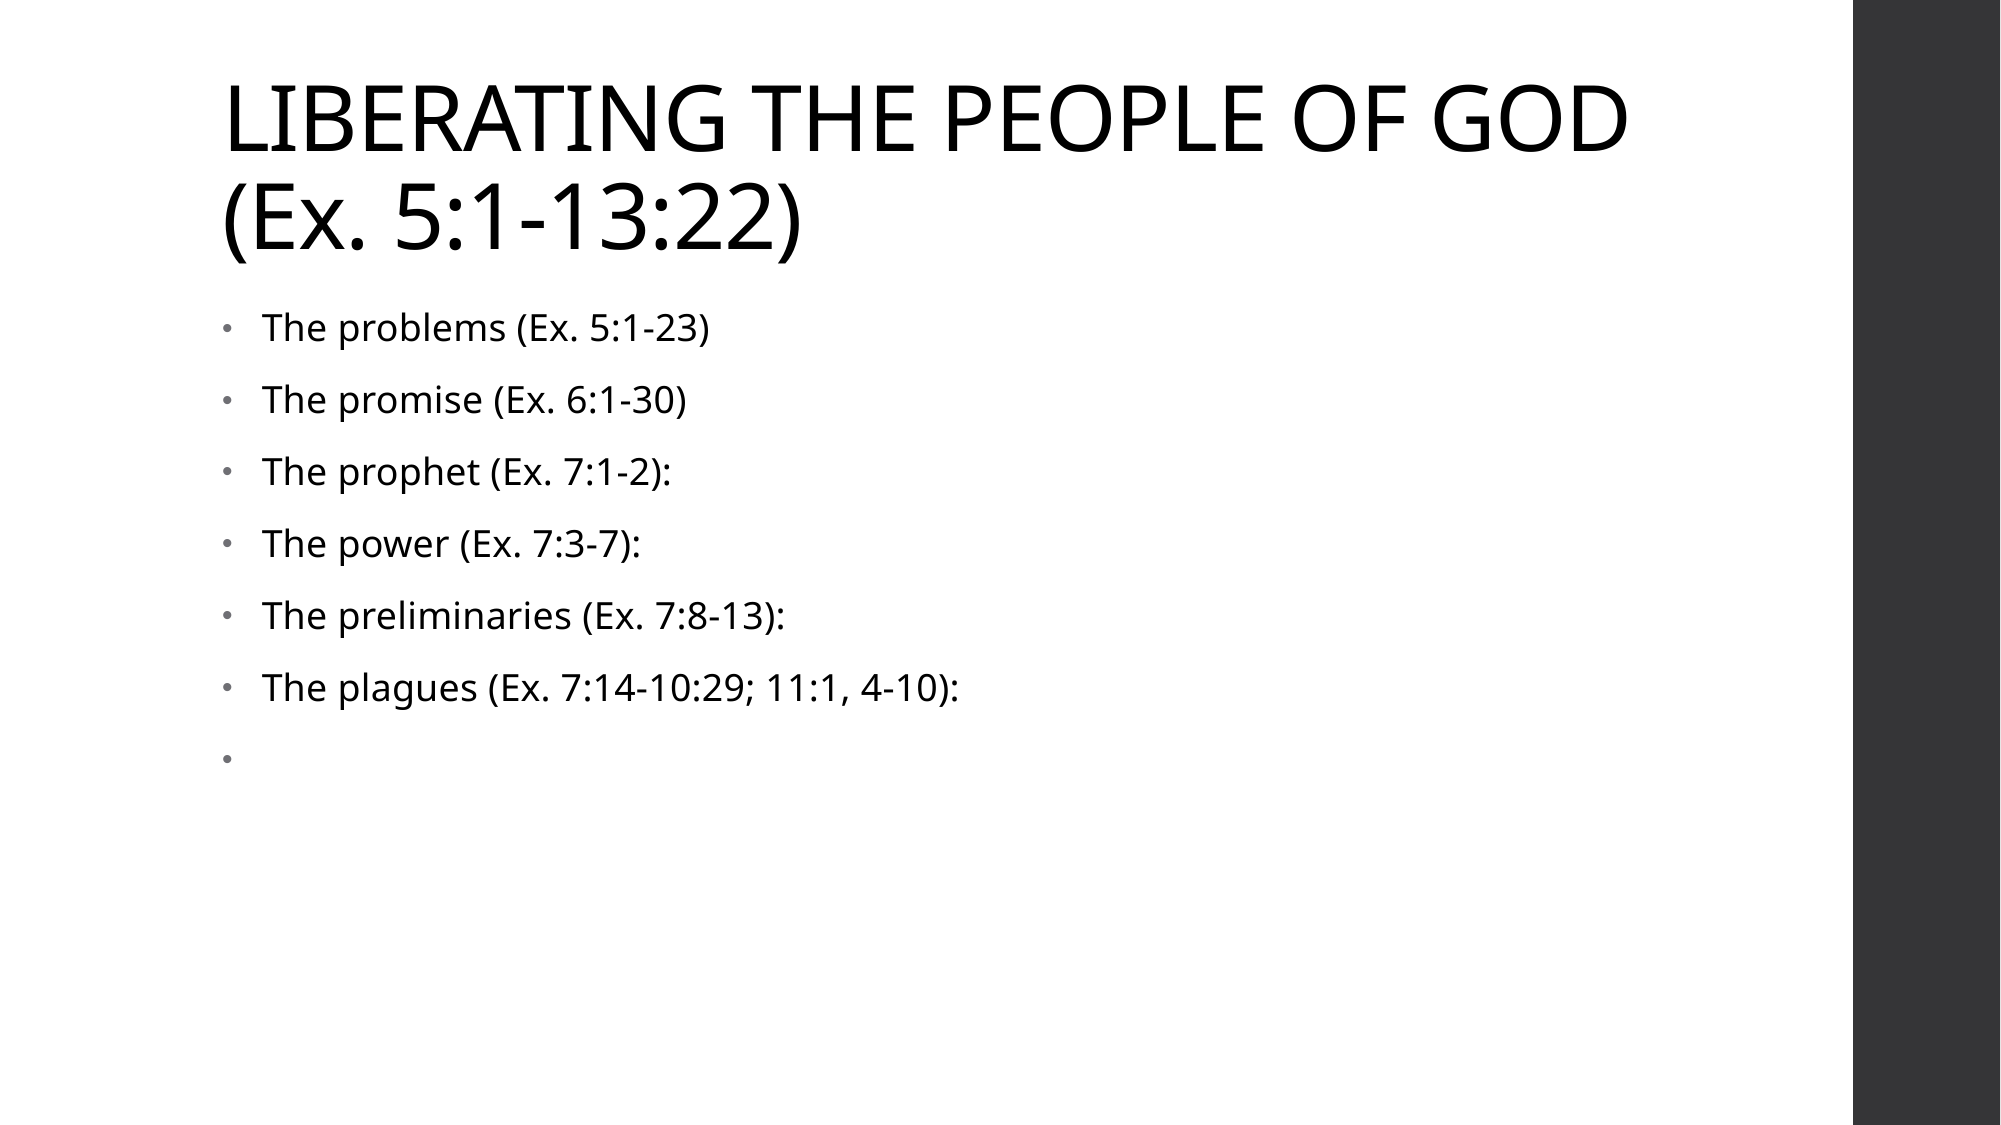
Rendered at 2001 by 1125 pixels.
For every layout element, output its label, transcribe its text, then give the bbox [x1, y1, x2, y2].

list The problems (Ex. 5:1-23) The promise (Ex. 6:1-30) The prophet (Ex. 7:1-2): The power (Ex. 7:3-7): The preliminaries (Ex. 7:8-13): The plagues (Ex. 7:14-10:29; 11:1, 4-10): [206, 299, 1617, 1014]
title LIBERATING THE PEOPLE OF GOD (Ex. 5:1-13:22) [206, 60, 1797, 278]
